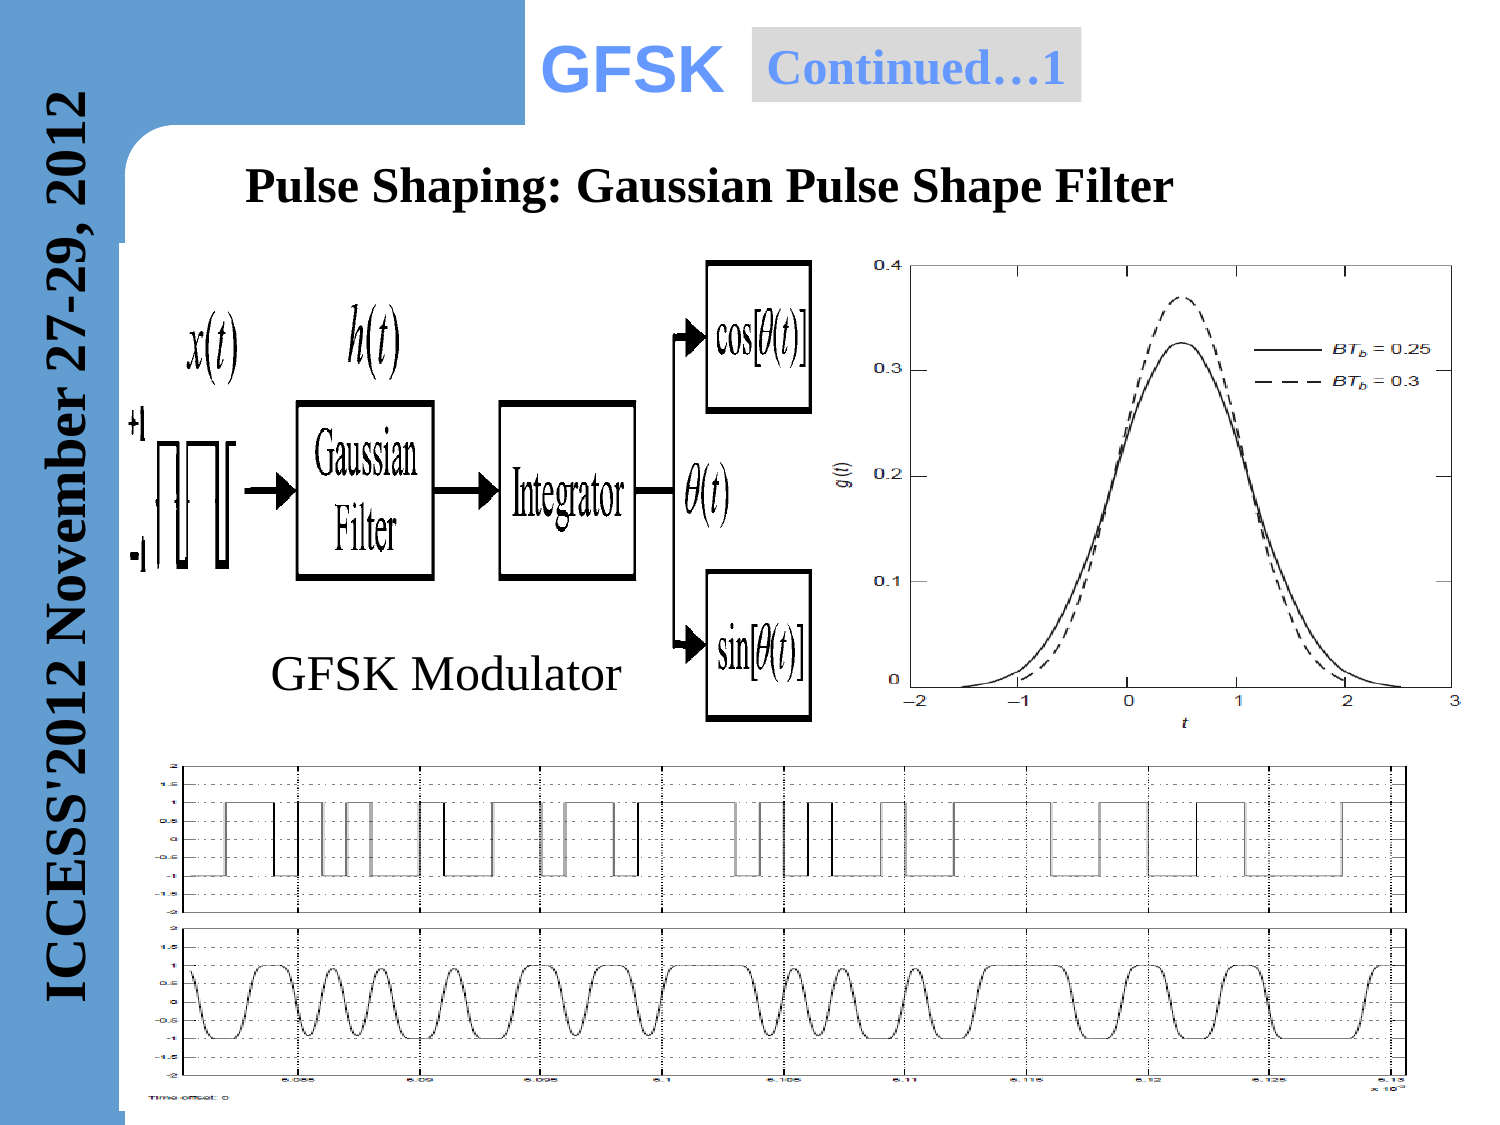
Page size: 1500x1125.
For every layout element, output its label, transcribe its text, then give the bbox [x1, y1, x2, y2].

text_box Continued…1 [751, 27, 1082, 103]
title Pulse Shaping: Gaussian Pulse Shape Filter [230, 149, 1206, 220]
picture [119, 243, 1500, 1111]
text_box GFSK Modulator [255, 633, 638, 709]
text_box GFSK [525, 18, 1263, 114]
